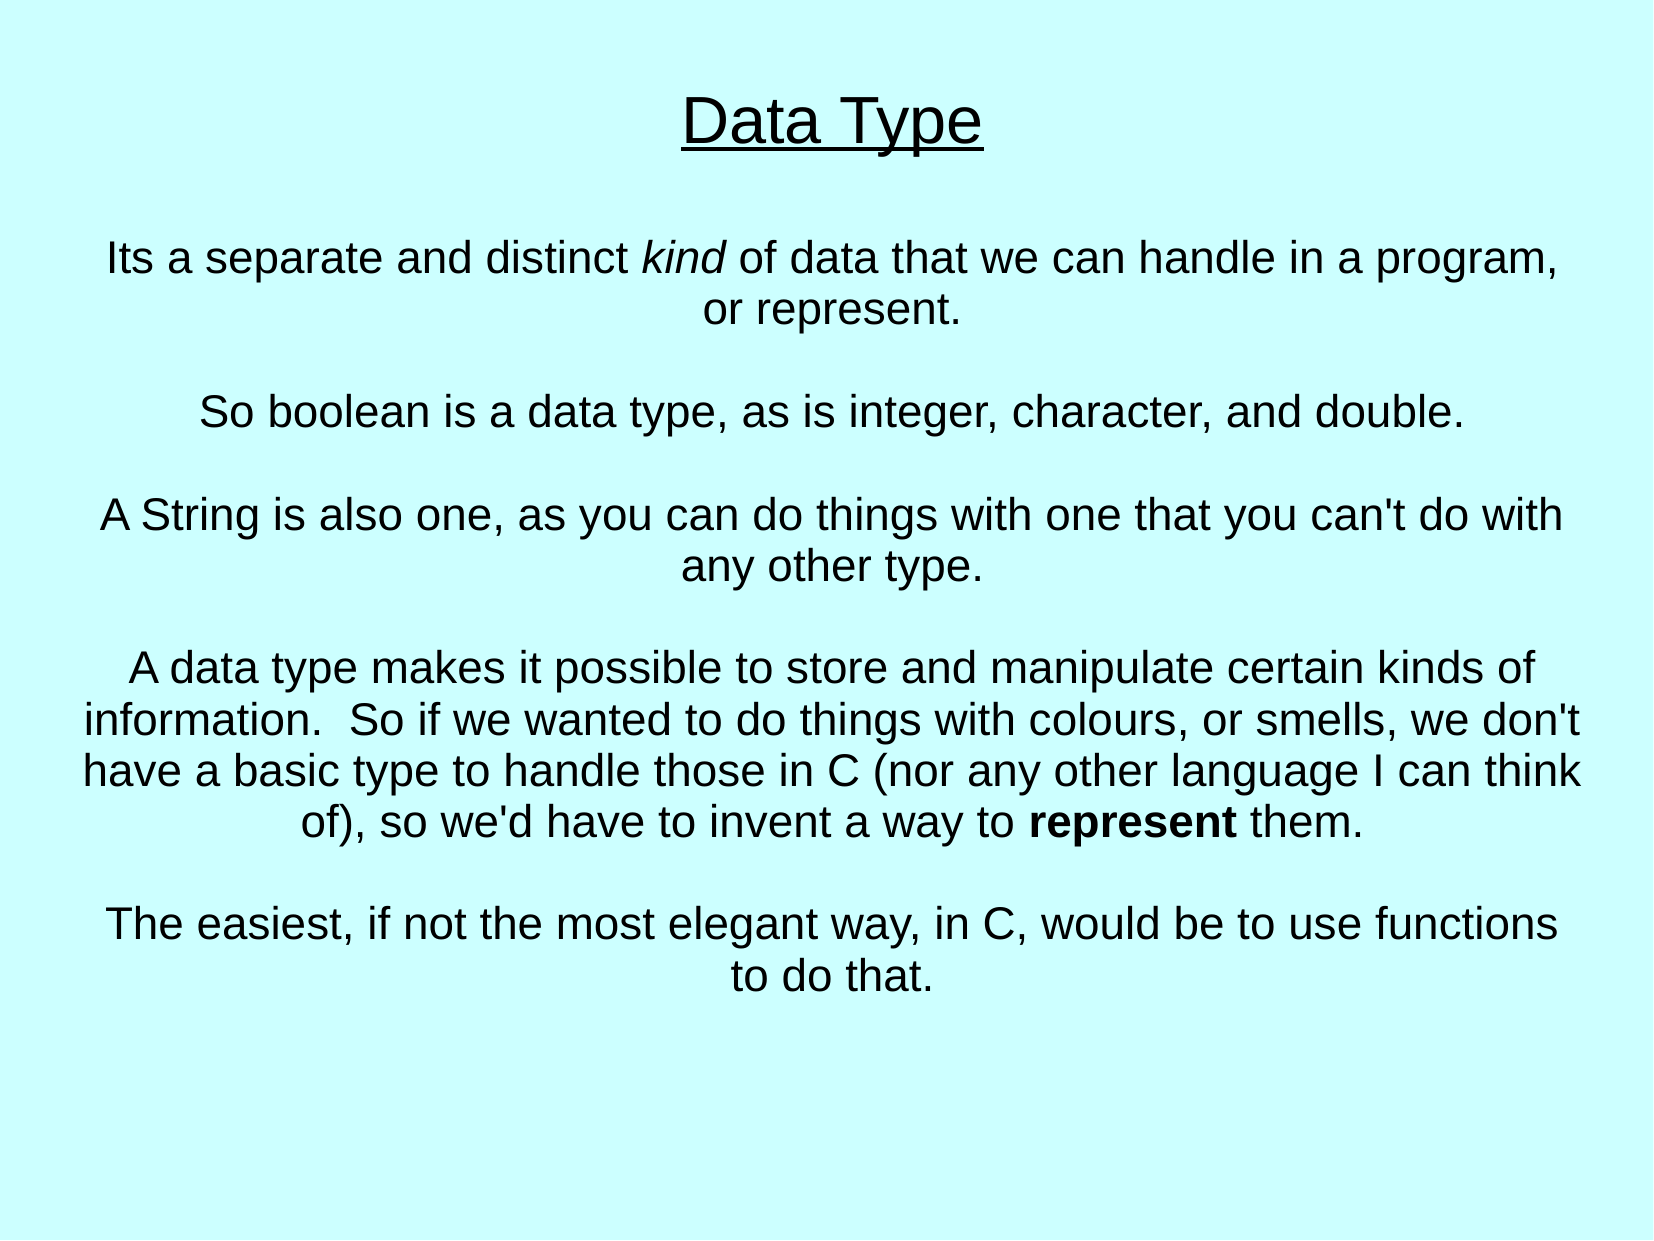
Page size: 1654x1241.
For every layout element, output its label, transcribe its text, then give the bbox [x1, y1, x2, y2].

subtitle Data Type Its a separate and distinct kind of data that we can handle in a program, or represent. So boolean is a data type, as is integer, character, and double. A String is also one, as you can do things with one that you can't do with any other type. A data type makes it possible to store and manipulate certain kinds of information. So if we wanted to do things with colours, or smells, we don't have a basic type to handle those in C (nor any other language I can think of), so we'd have to invent a way to represent them. The easiest, if not the most elegant way, in C, would be to use functions to do that. [82, 82, 1583, 1158]
